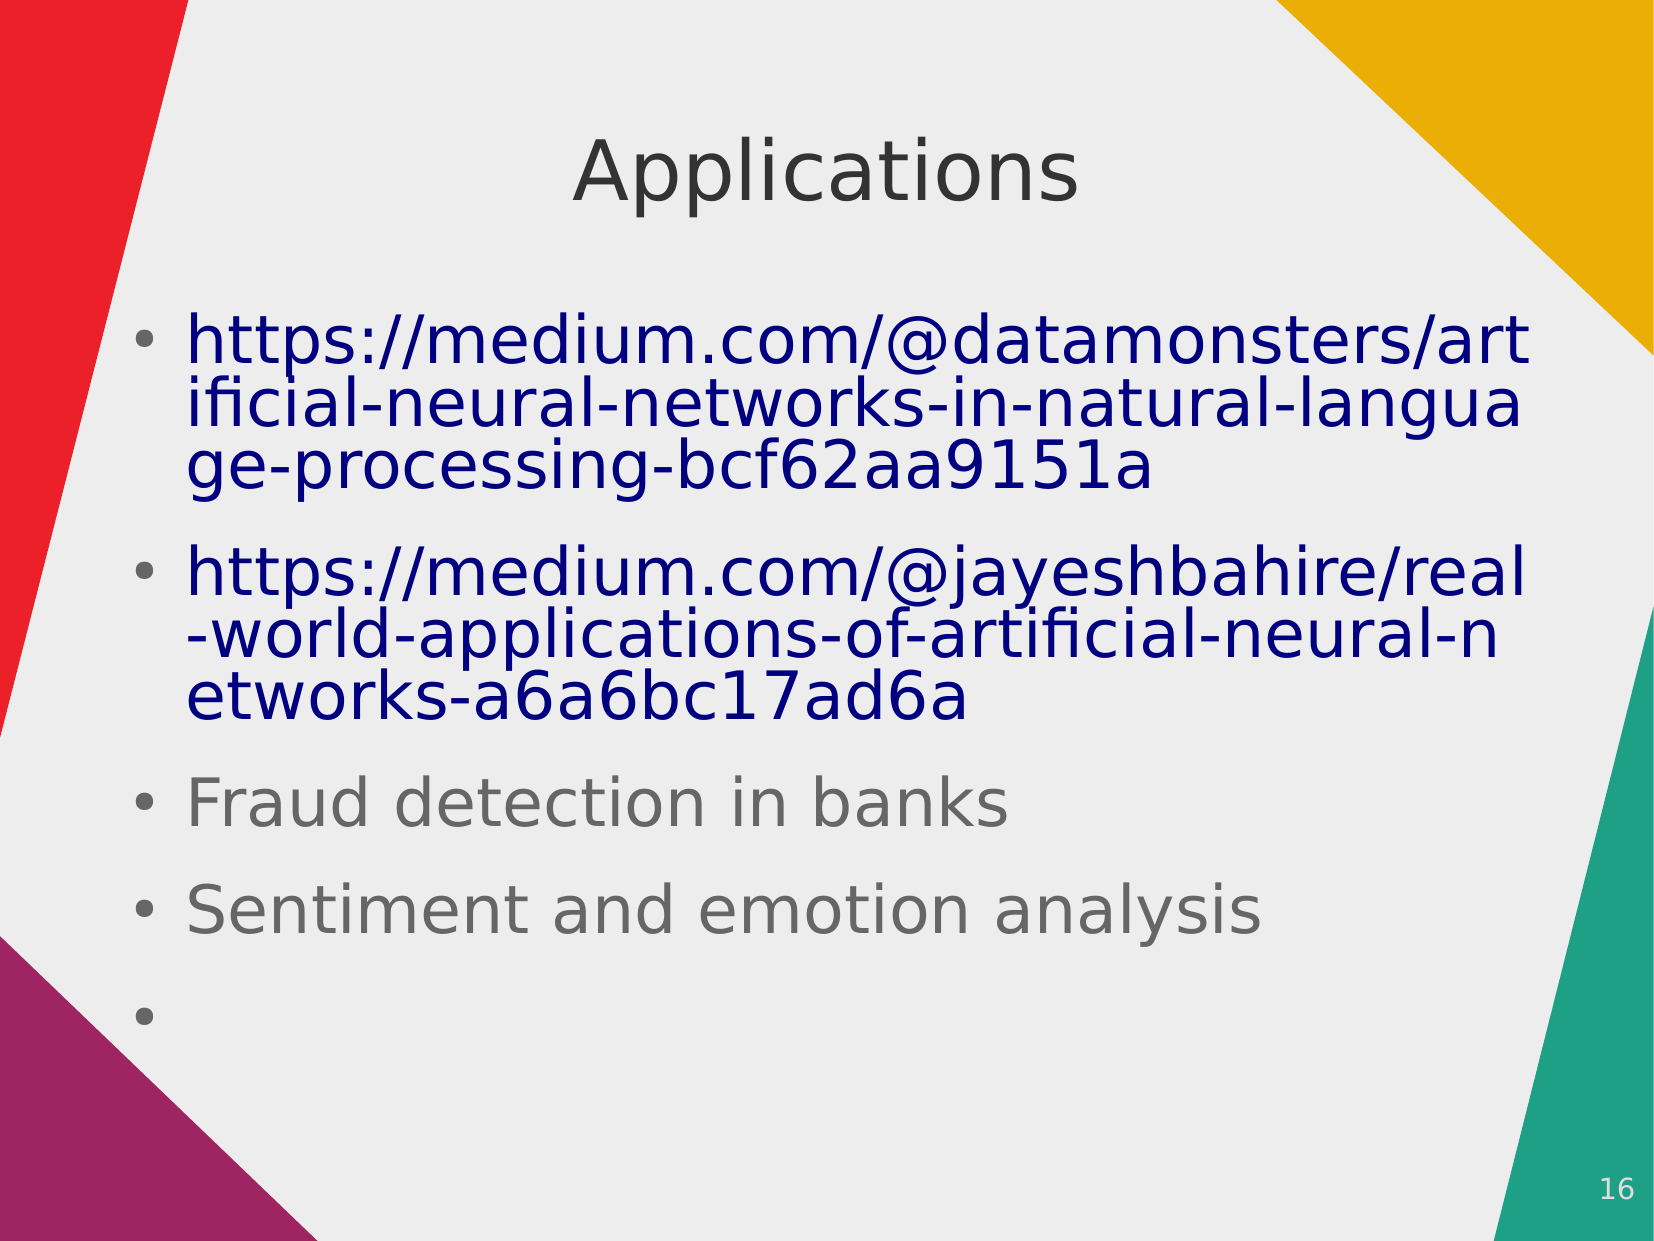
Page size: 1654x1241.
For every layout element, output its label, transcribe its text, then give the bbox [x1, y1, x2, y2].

list https://medium.com/@datamonsters/artificial-neural-networks-in-natural-language-processing-bcf62aa9151a https://medium.com/@jayeshbahire/real-world-applications-of-artificial-neural-networks-a6a6bc17ad6a Fraud detection in banks Sentiment and emotion analysis [114, 302, 1539, 1033]
title Applications [114, 73, 1539, 271]
